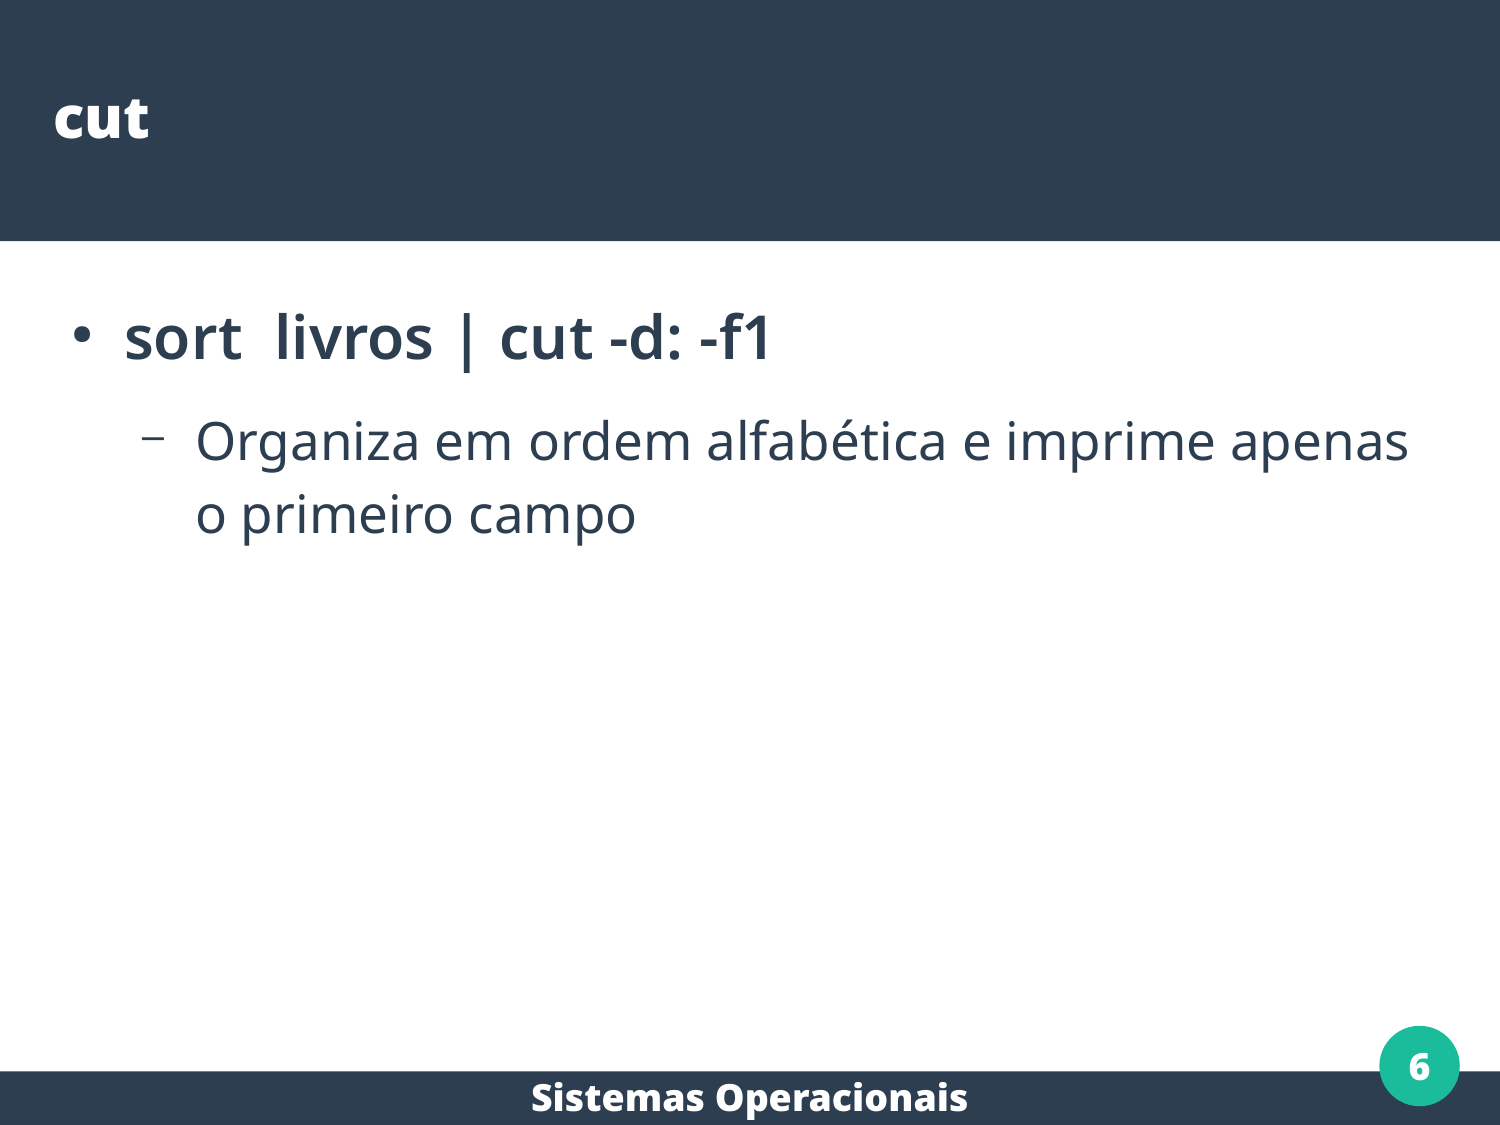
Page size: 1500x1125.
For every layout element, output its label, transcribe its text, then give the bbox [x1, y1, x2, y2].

title cut [53, 44, 1447, 188]
list sort livros | cut -d: -f1 Organiza em ordem alfabética e imprime apenas o primeiro campo [53, 294, 1447, 1045]
